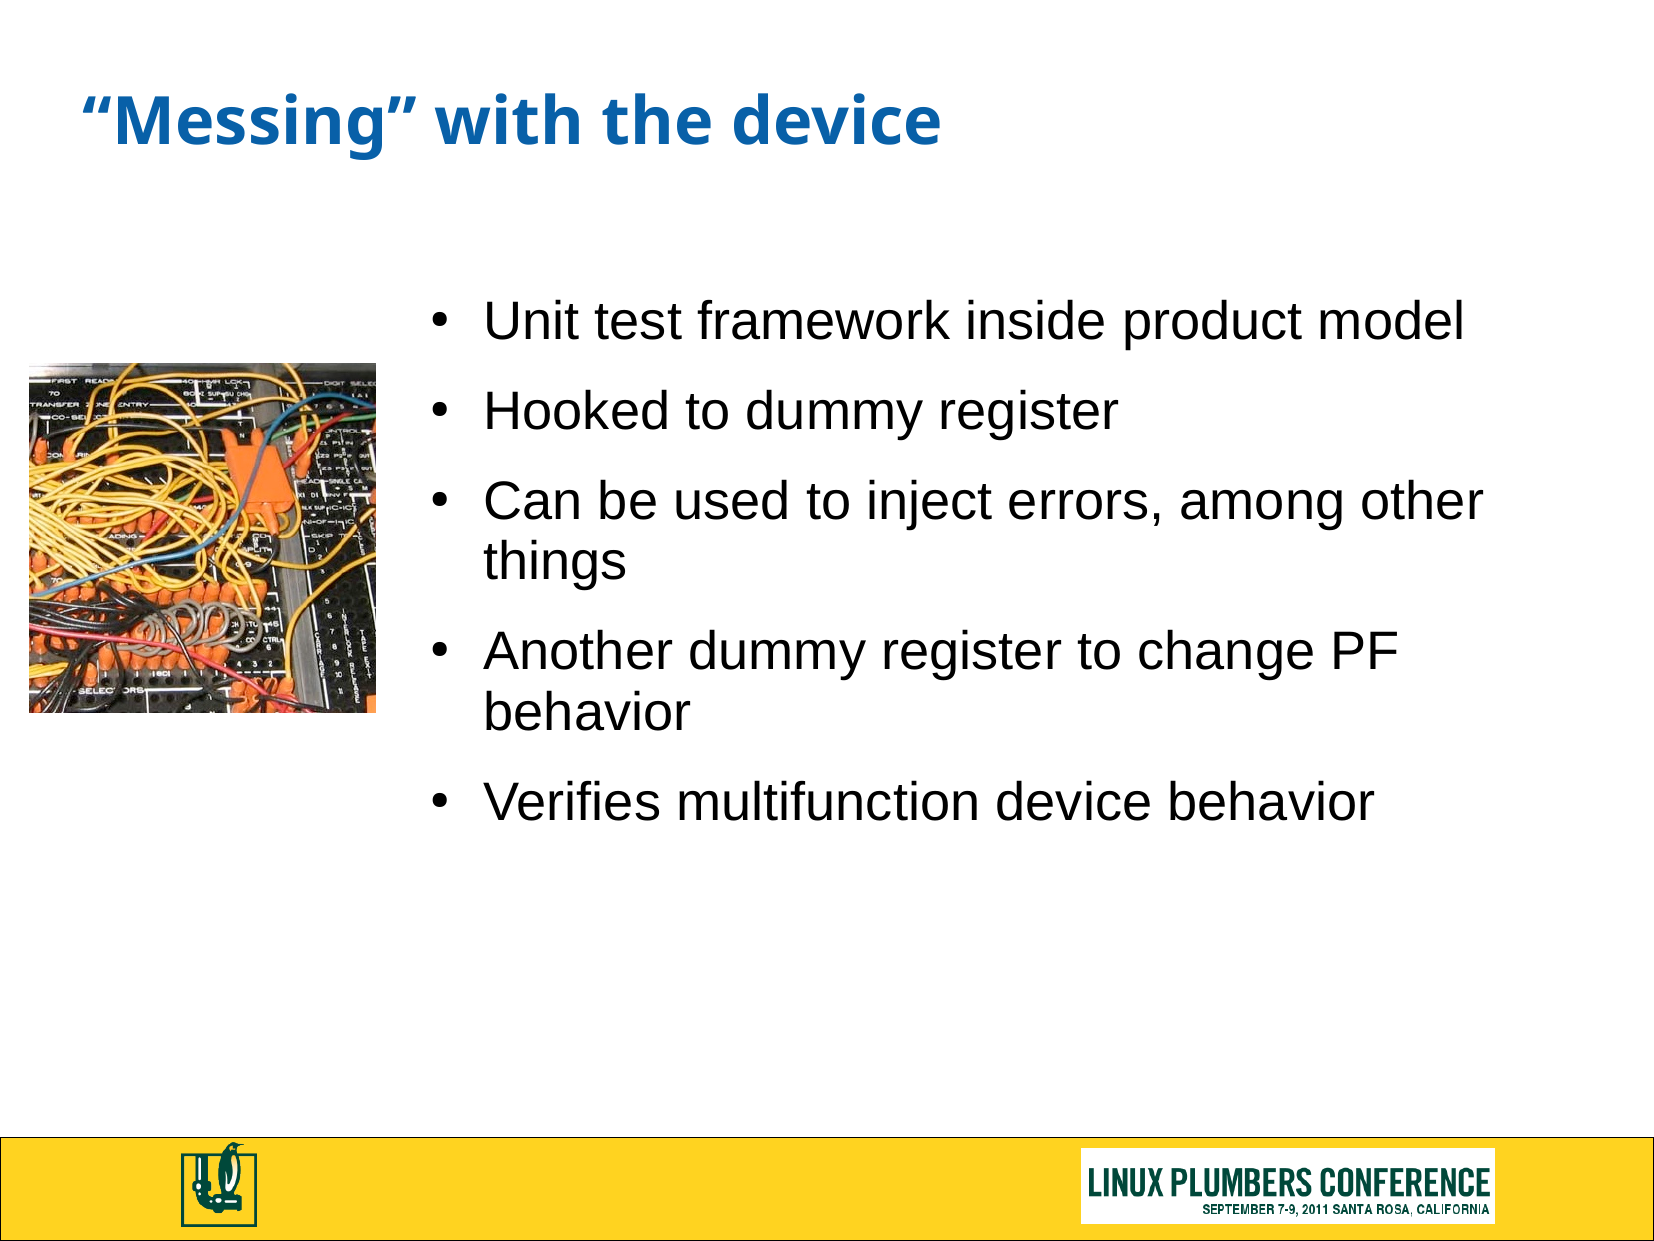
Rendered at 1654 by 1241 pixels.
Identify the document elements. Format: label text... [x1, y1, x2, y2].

list Unit test framework inside product model Hooked to dummy register Can be used to inject errors, among other things Another dummy register to change PF behavior Verifies multifunction device behavior [412, 290, 1571, 1109]
picture [1081, 1148, 1495, 1224]
picture [181, 1142, 257, 1227]
picture [29, 363, 376, 713]
title “Messing” with the device [82, 49, 1571, 188]
